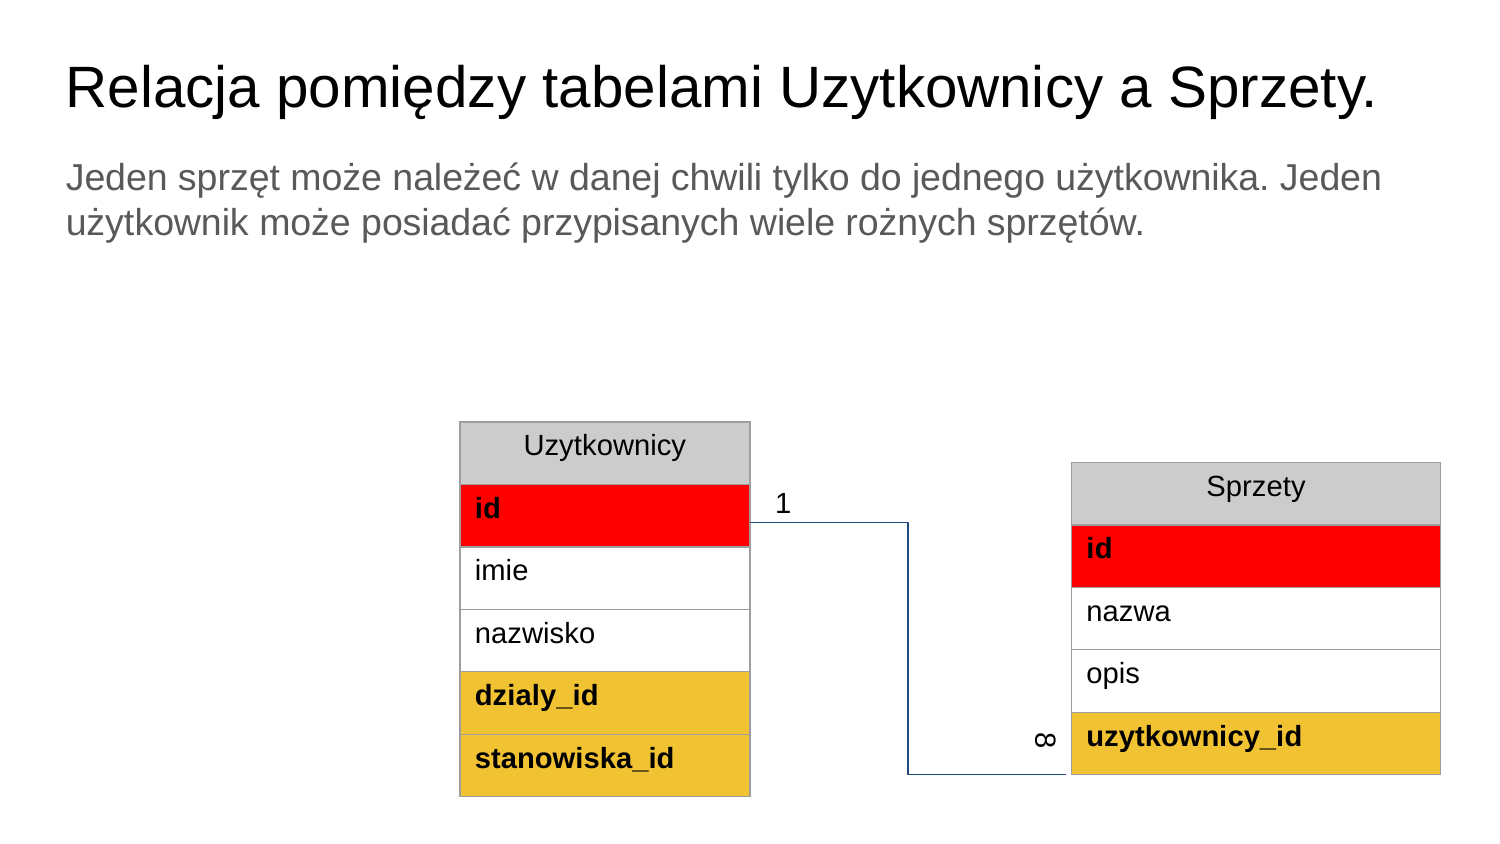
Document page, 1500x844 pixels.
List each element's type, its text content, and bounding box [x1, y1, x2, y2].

table_cell id [461, 485, 749, 546]
table_cell id [1072, 526, 1440, 587]
table_cell opis [1072, 650, 1440, 712]
text_box 1 [760, 468, 824, 508]
table_cell nazwa [1072, 588, 1440, 649]
text_box Jeden sprzęt może należeć w danej chwili tylko do jednego użytkownika. Jeden użytkownik może posiadać przypisanych wiele rożnych sprzętów. [51, 138, 1449, 809]
table_cell dzialy_id [461, 672, 749, 734]
table_cell imie [461, 548, 749, 609]
table_header Sprzety [1072, 463, 1440, 524]
table_cell uzytkownicy_id [1072, 713, 1440, 774]
text_box 8 [1047, 736, 1053, 744]
table_header Uzytkownicy [461, 423, 749, 484]
table_cell nazwisko [461, 610, 749, 671]
table_cell stanowiska_id [461, 735, 749, 796]
text_box Relacja pomiędzy tabelami Uzytkownicy a Sprzety. [51, 34, 1449, 129]
text_box 8 [1041, 717, 1080, 781]
